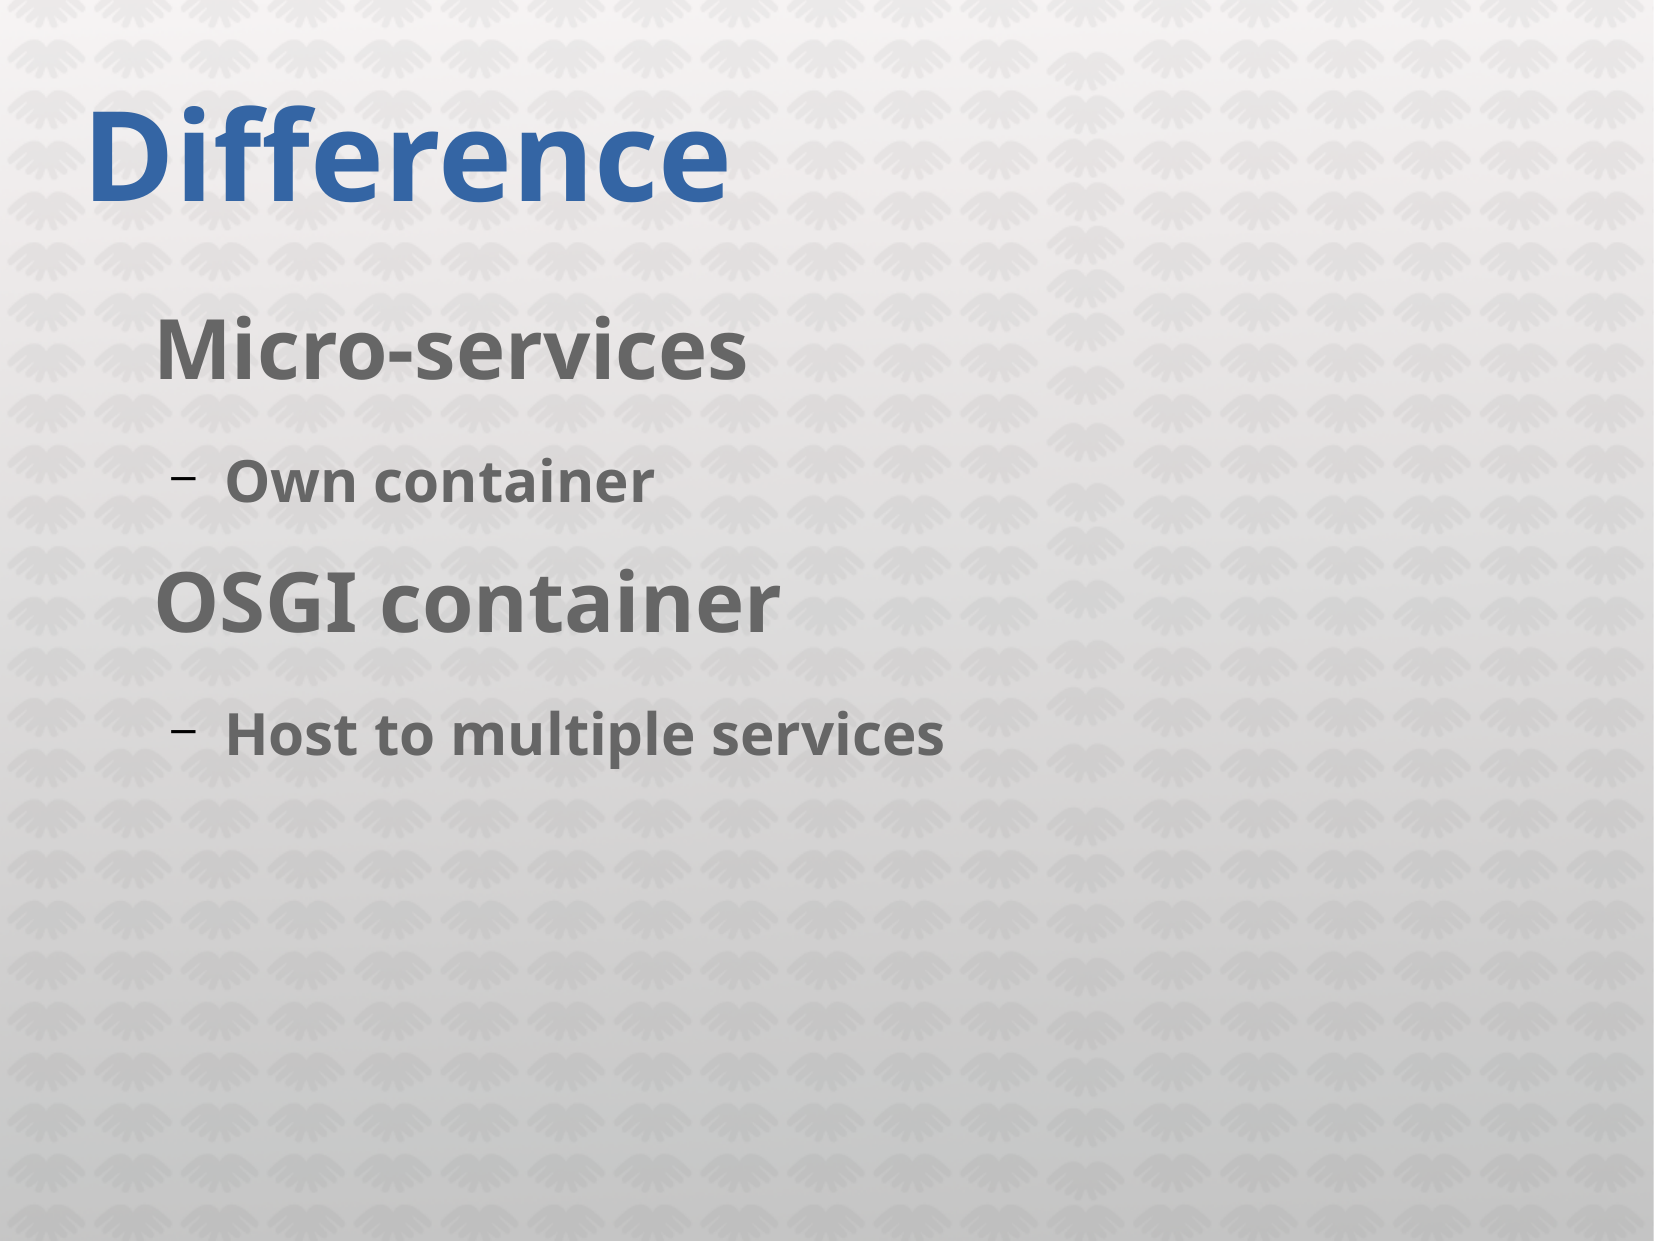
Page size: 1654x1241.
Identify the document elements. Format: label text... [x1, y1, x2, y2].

title Difference [82, 49, 1571, 257]
list Micro-services Own container OSGI container Host to multiple services [82, 290, 1538, 1010]
picture [0, 0, 1654, 1241]
